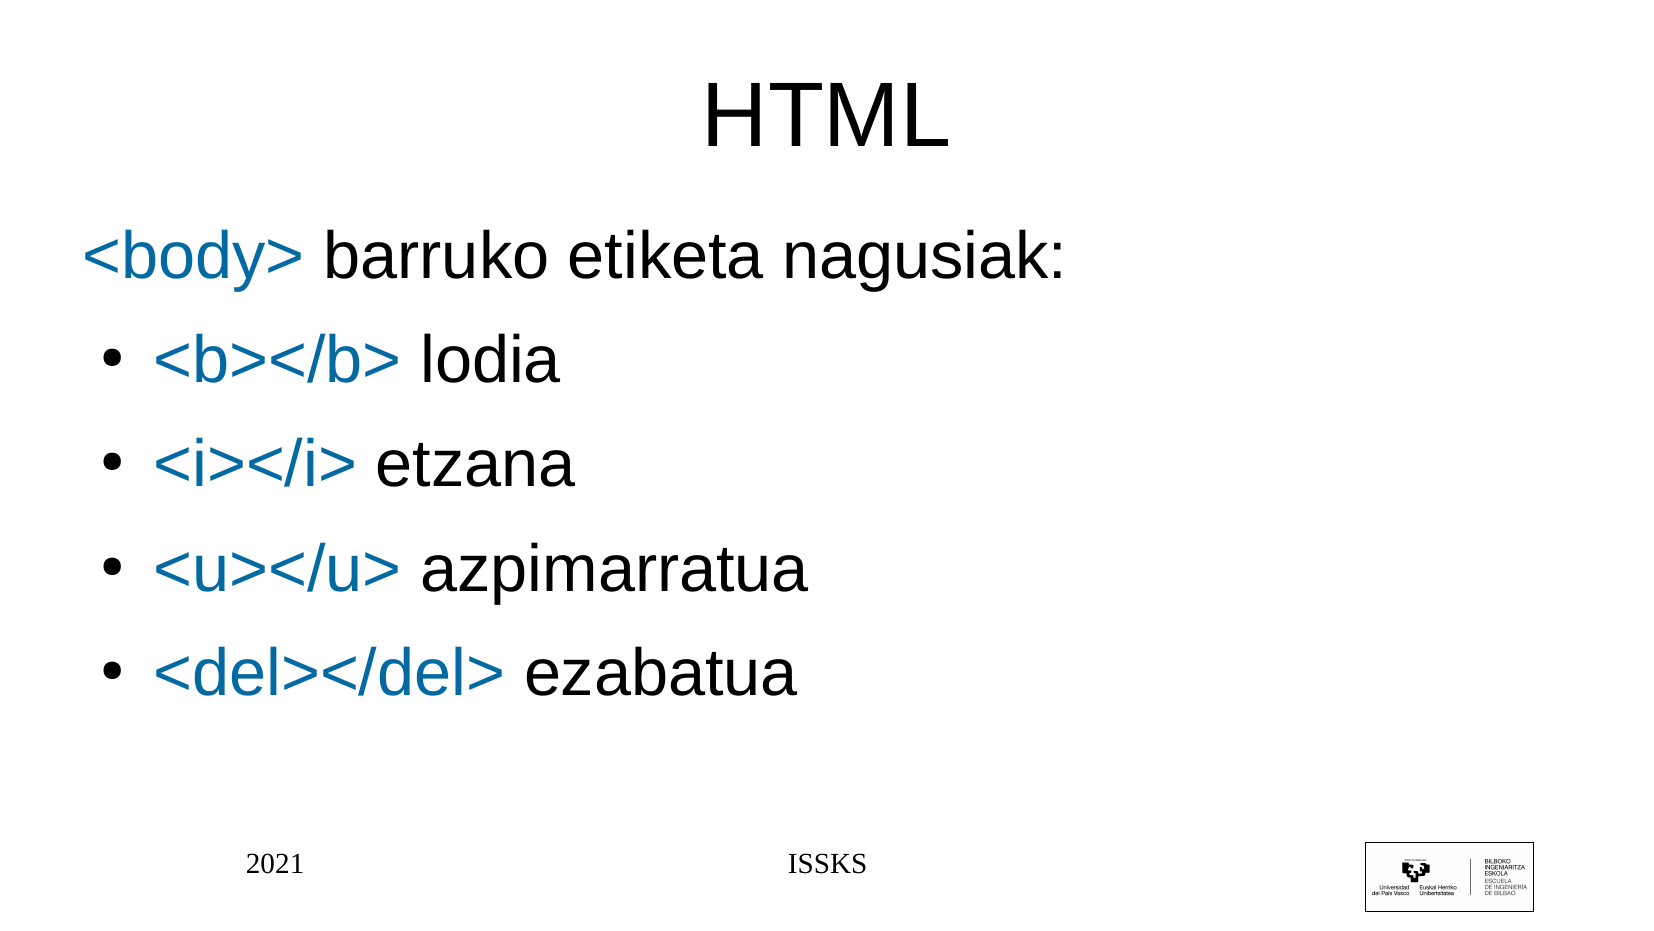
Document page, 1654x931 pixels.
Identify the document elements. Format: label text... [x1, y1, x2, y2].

title HTML [82, 37, 1571, 193]
list <body> barruko etiketa nagusiak: <b></b> lodia <i></i> etzana <u></u> azpimarratua <del></del> ezabatua [82, 217, 1456, 758]
picture [1366, 843, 1533, 911]
